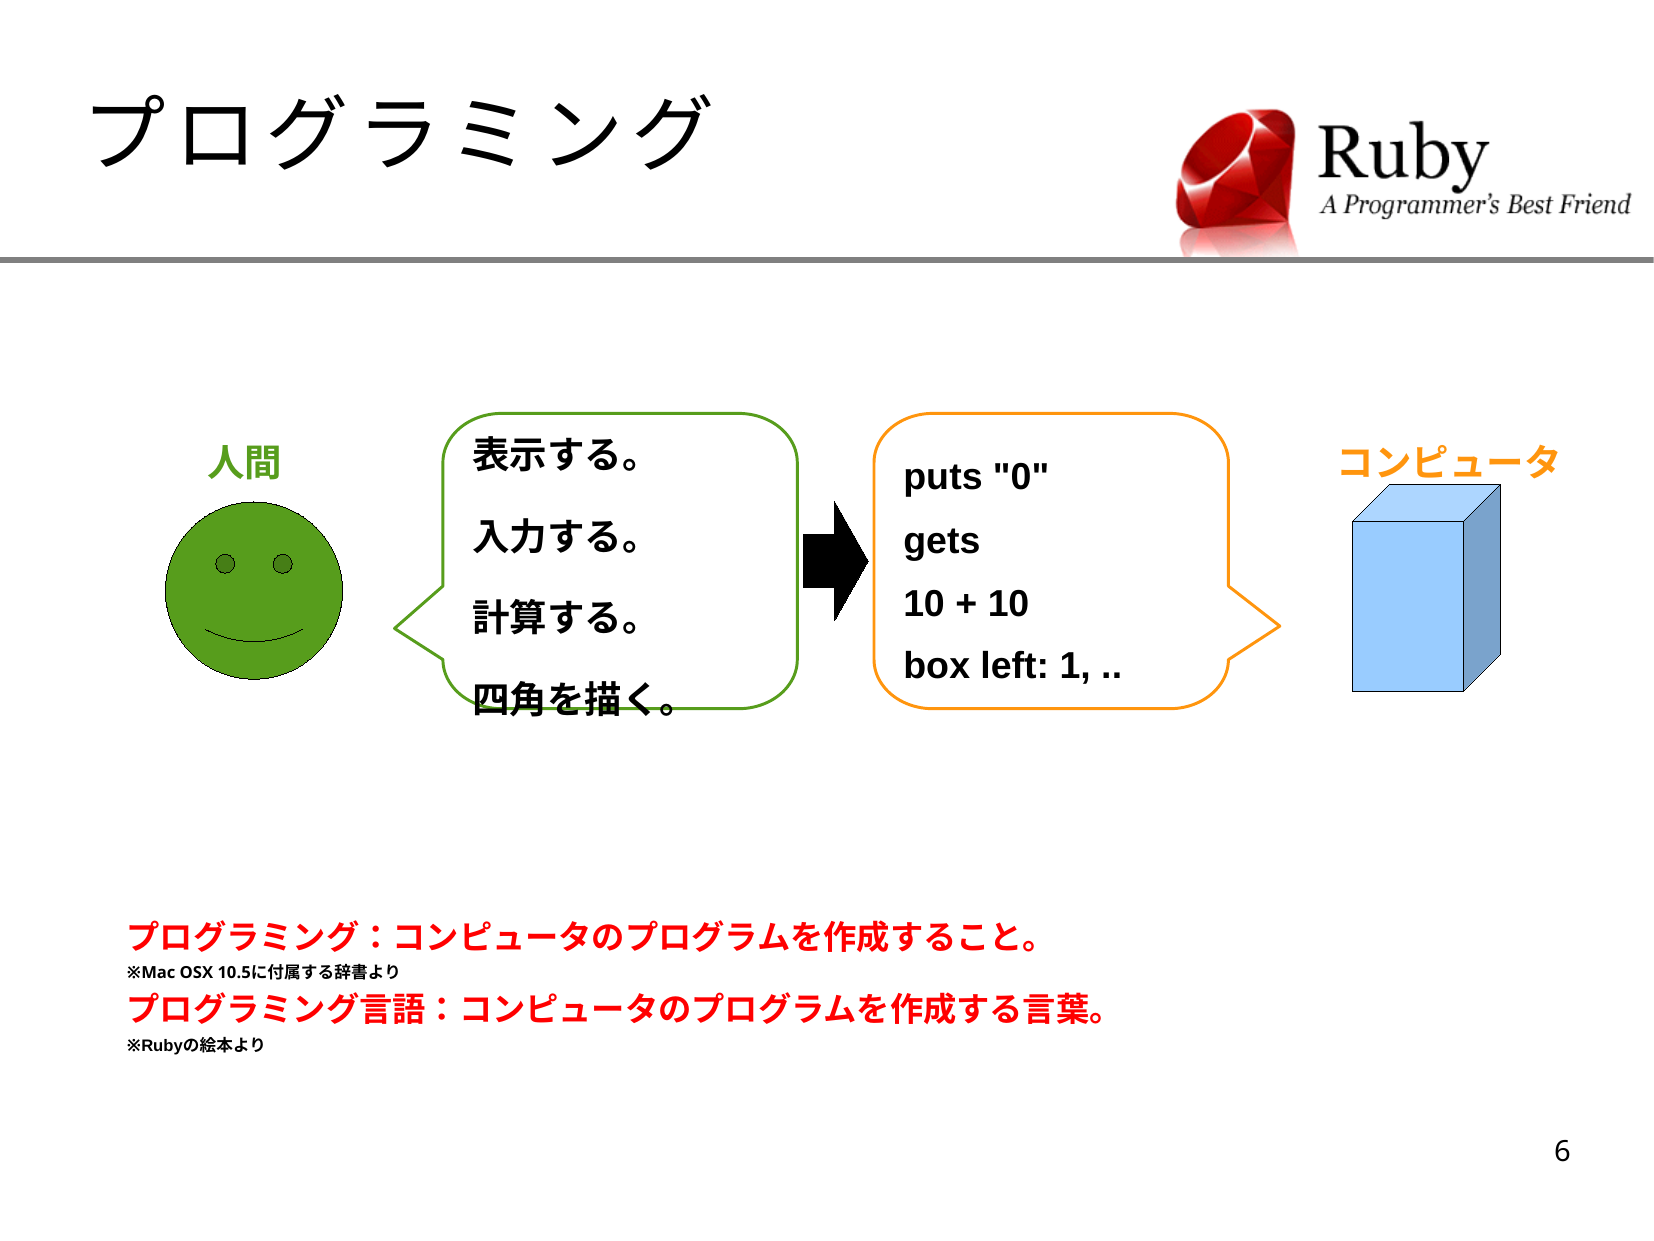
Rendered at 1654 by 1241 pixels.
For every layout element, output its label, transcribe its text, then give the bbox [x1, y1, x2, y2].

title プログラミング [82, 49, 1152, 207]
text_box プログラミング：コンピュータのプログラムを作成すること。 ※Mac OSX 10.5に付属する辞書より プログラミング言語：コンピュータのプログラムを作成する言葉。 ※Rubyの絵本より [112, 903, 1152, 1055]
text_box [1352, 484, 1501, 692]
text_box 表示する。 入力する。 計算する。 四角を描く。 [394, 413, 798, 709]
text_box [803, 501, 869, 621]
text_box 人間 [192, 425, 298, 478]
text_box [165, 501, 343, 680]
text_box コンピュータ [1321, 425, 1579, 478]
text_box puts "0" gets 10 + 10 box left: 1, .. [874, 413, 1280, 709]
picture [1160, 82, 1654, 257]
